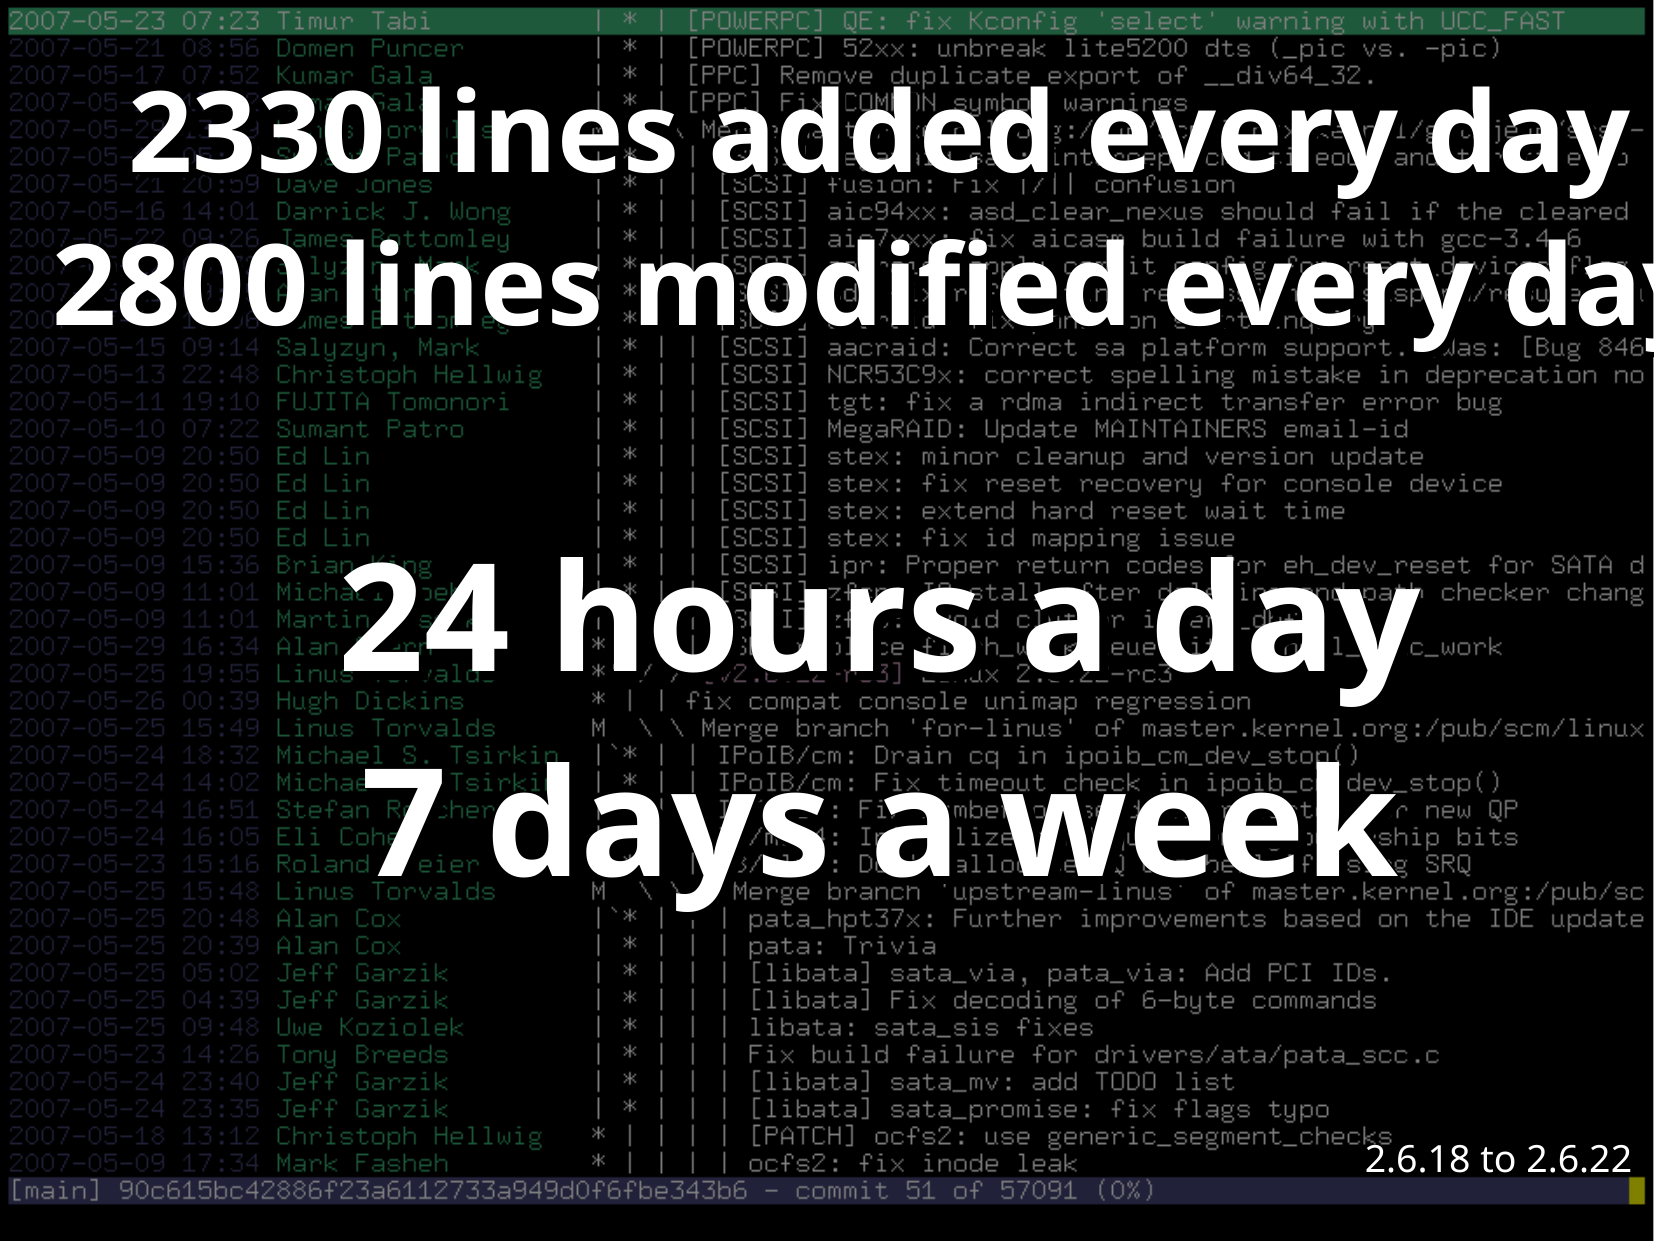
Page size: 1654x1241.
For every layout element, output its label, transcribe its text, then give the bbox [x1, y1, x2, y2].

text_box 2.6.18 to 2.6.22 [1350, 1125, 1646, 1186]
picture [0, 0, 1654, 1241]
text_box 2330 lines added every day 2800 lines modified every day 24 hours a day 7 days a week [37, 44, 1638, 826]
